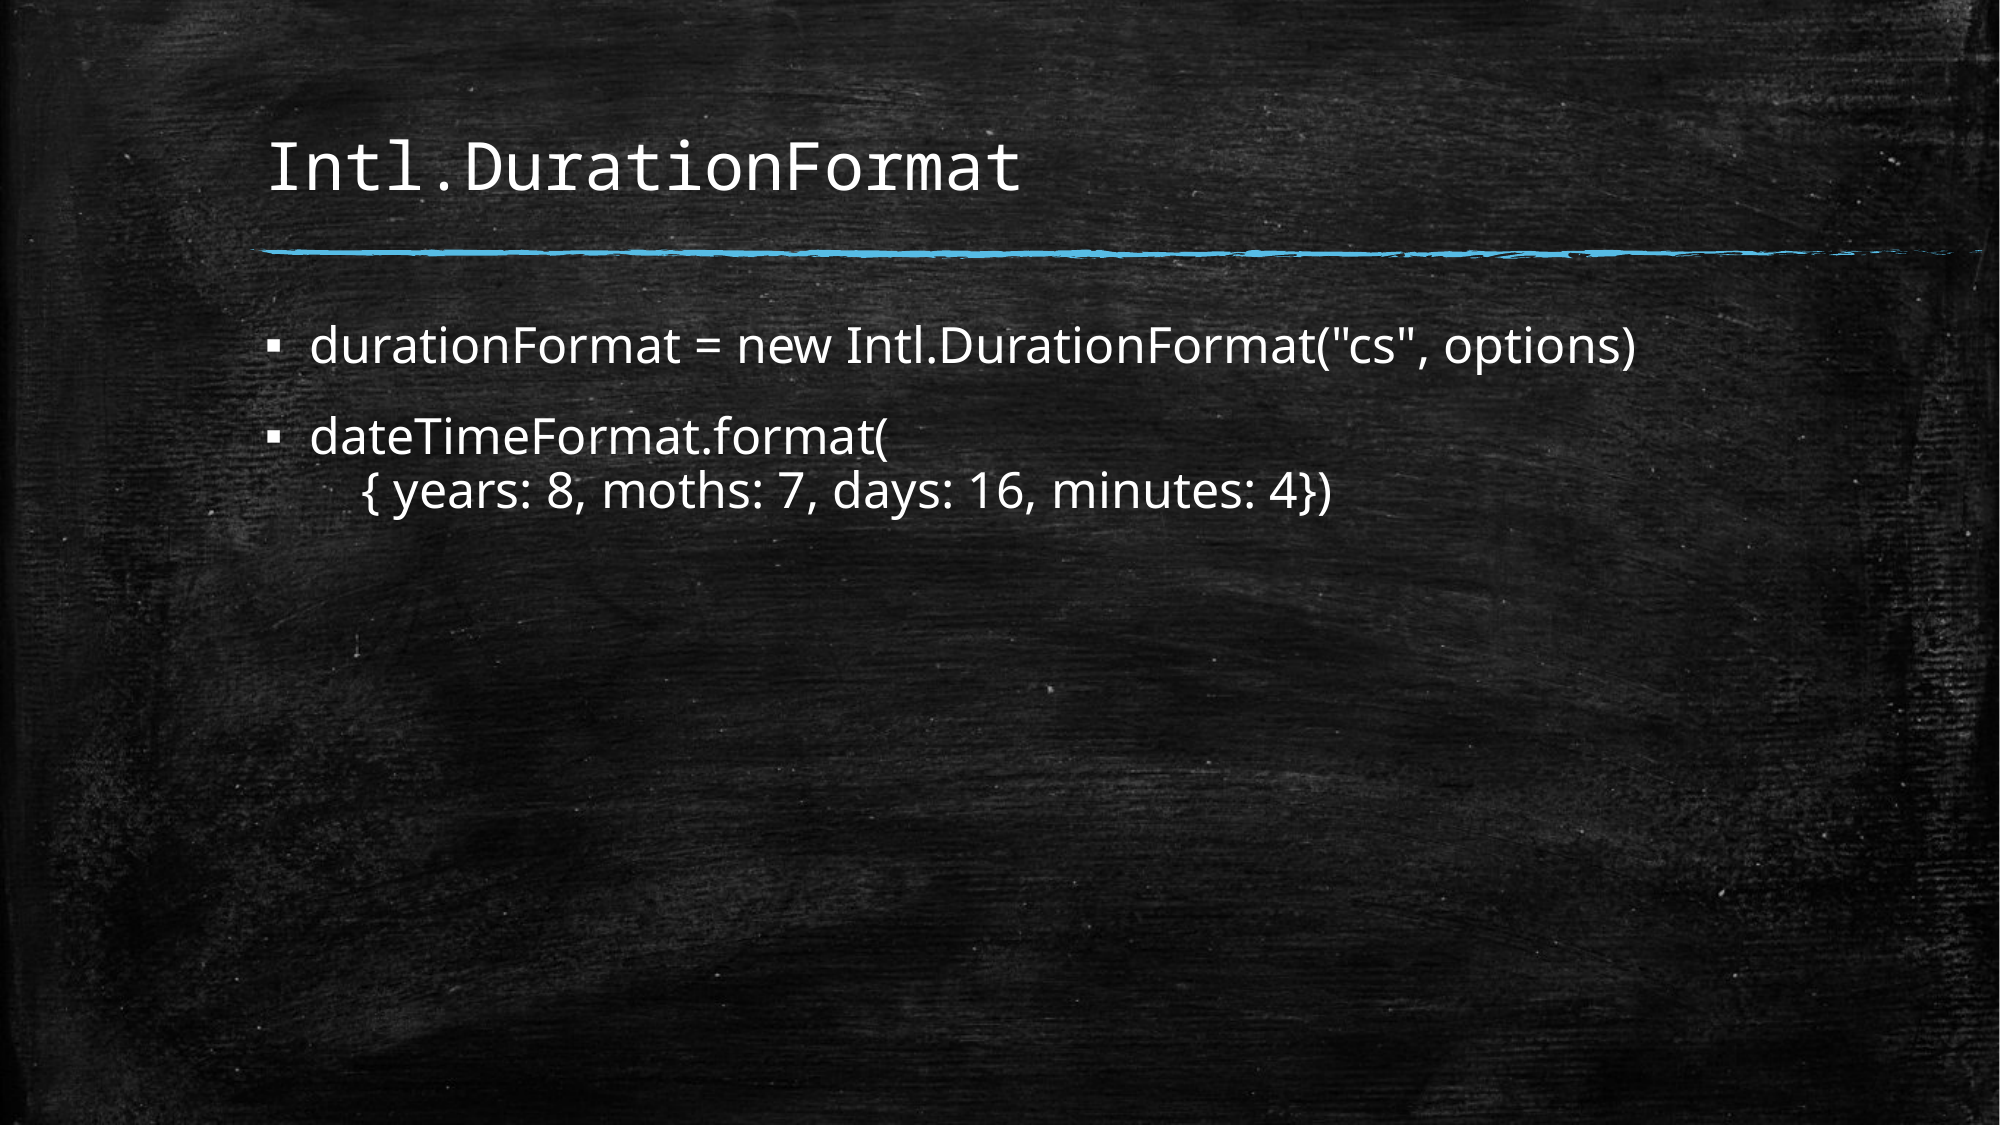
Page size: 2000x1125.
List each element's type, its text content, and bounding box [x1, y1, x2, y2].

list durationFormat = new Intl.DurationFormat("cs", options) dateTimeFormat.format( { years: 8, moths: 7, days: 16, minutes: 4}) [249, 312, 1750, 1013]
picture [0, 0, 2000, 1125]
title Intl.DurationFormat [249, 45, 1750, 213]
